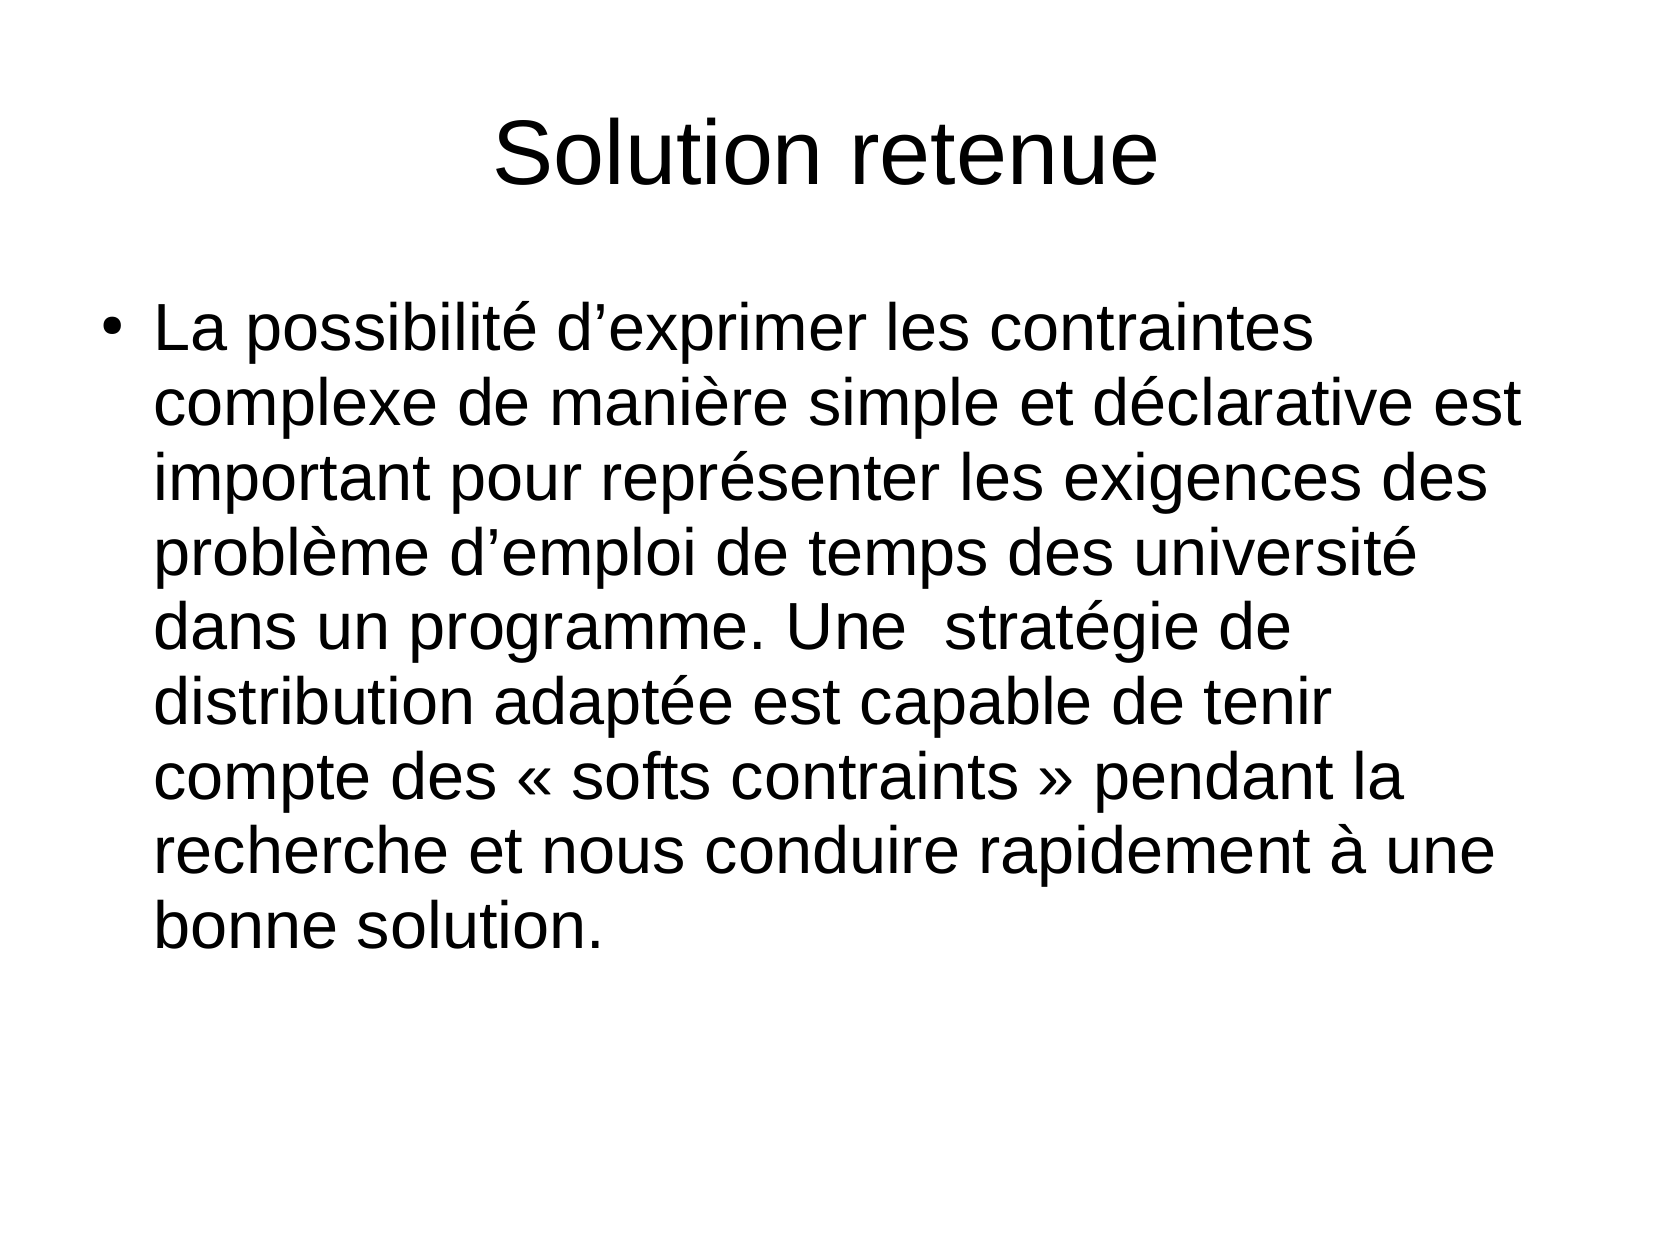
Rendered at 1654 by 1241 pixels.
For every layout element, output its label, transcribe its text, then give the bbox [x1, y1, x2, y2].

title Solution retenue [82, 49, 1571, 257]
list La possibilité d’exprimer les contraintes complexe de manière simple et déclarative est important pour représenter les exigences des problème d’emploi de temps des université dans un programme. Une stratégie de distribution adaptée est capable de tenir compte des « softs contraints » pendant la recherche et nous conduire rapidement à une bonne solution. [82, 290, 1571, 1010]
